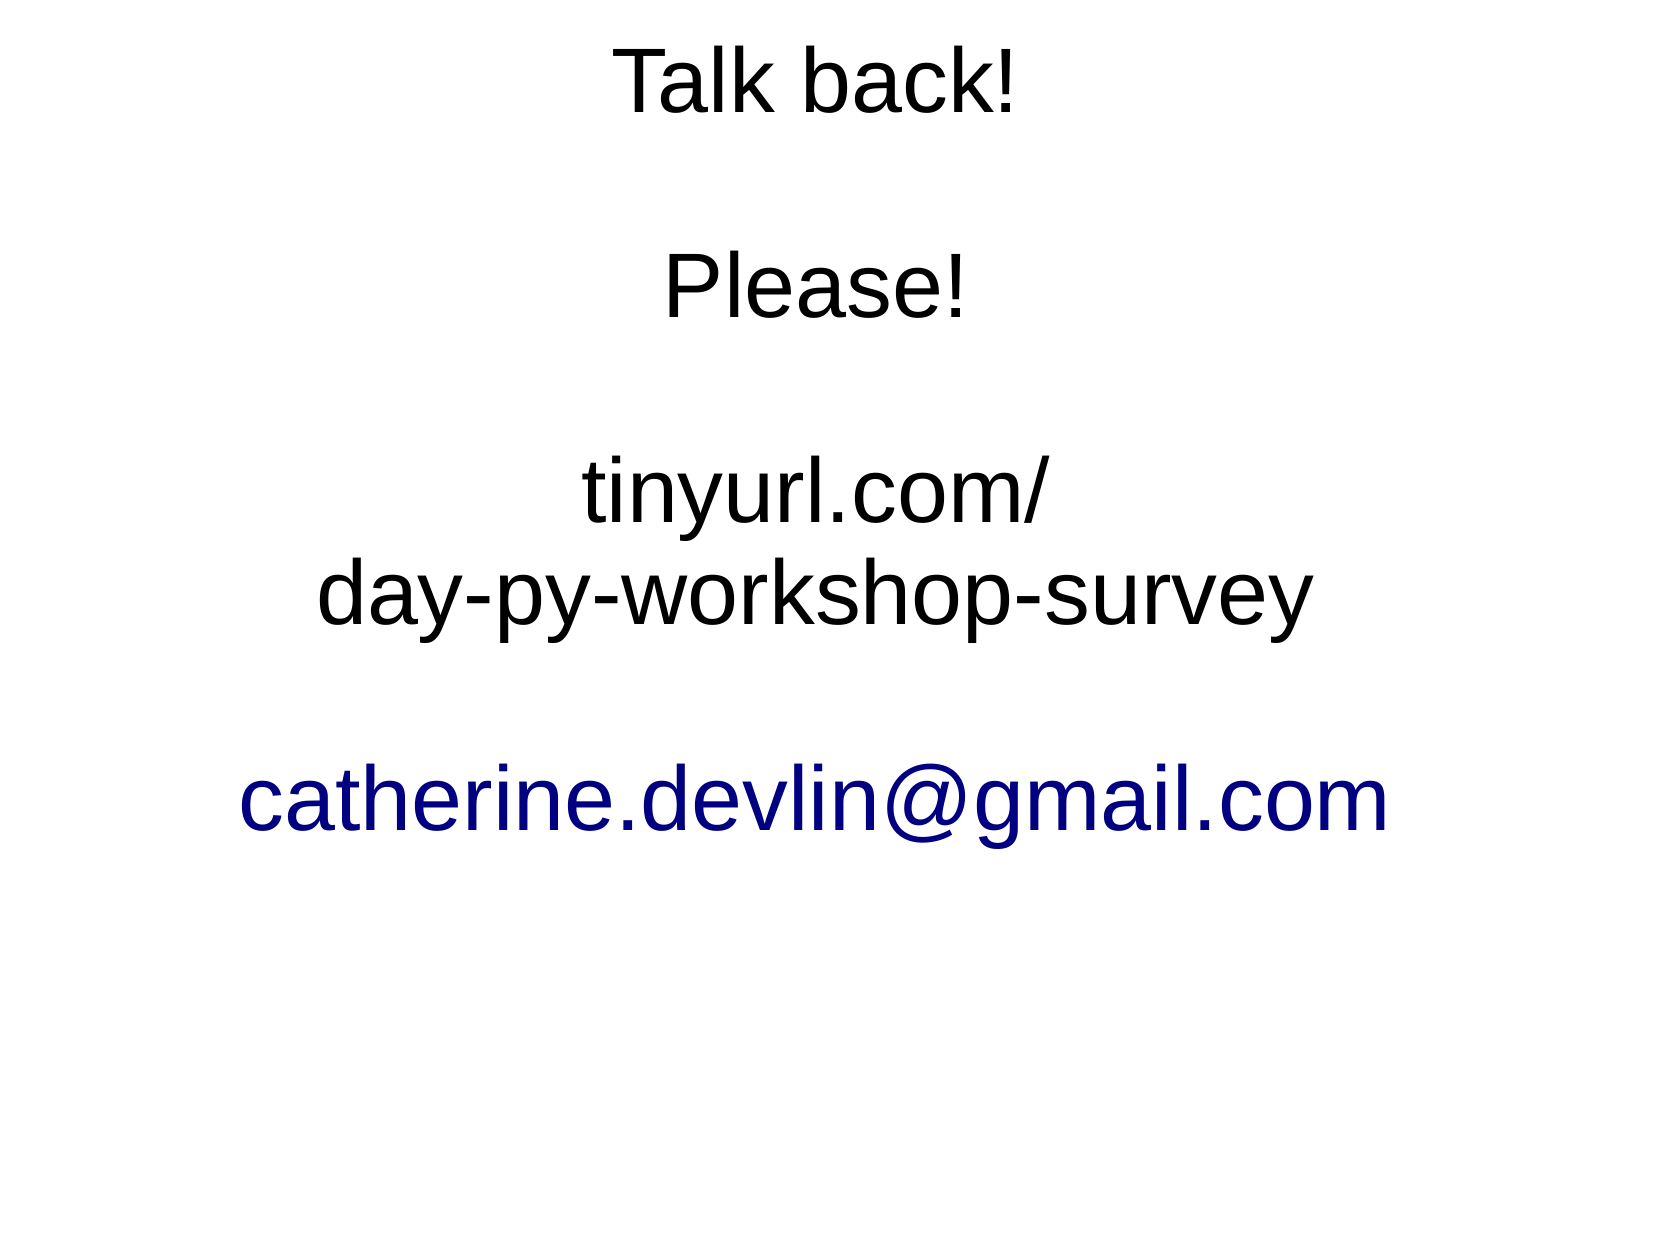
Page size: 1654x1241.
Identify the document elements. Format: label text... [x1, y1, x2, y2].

title Talk back! Please! tinyurl.com/ day-py-workshop-survey catherine.devlin@gmail.com [71, 29, 1561, 850]
